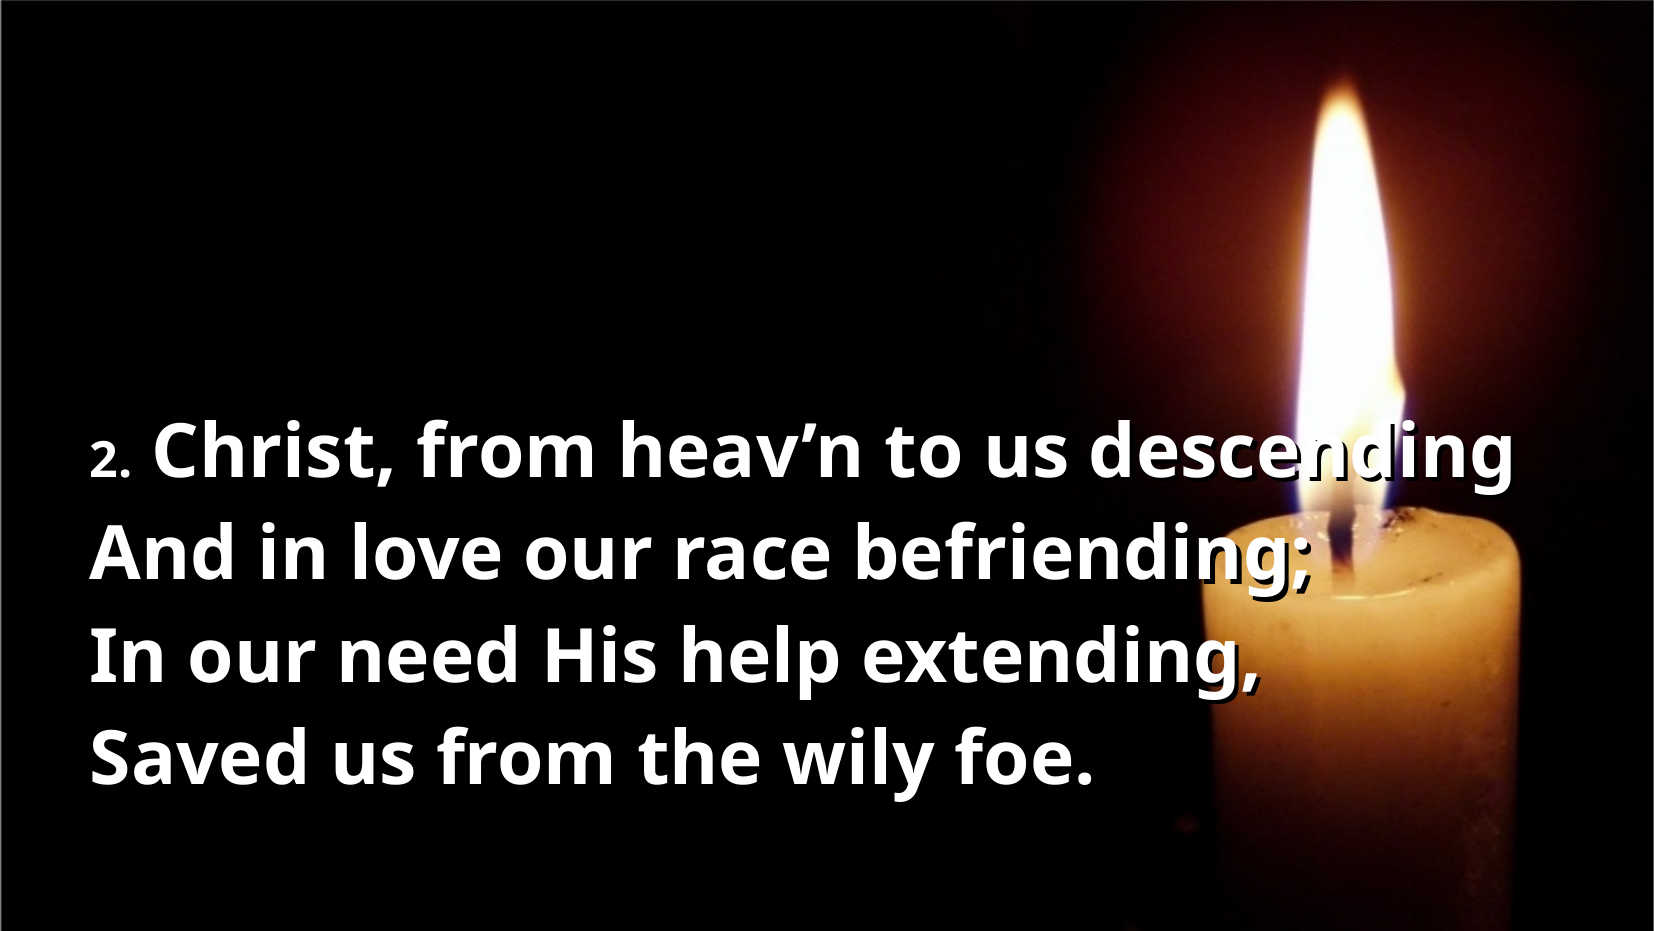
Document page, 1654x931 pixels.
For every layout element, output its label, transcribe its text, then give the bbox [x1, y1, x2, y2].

picture [0, 0, 1654, 931]
text_box 2. Christ, from heav’n to us descending And in love our race befriending; In our need His help extending, Saved us from the wily foe. [75, 390, 1576, 805]
